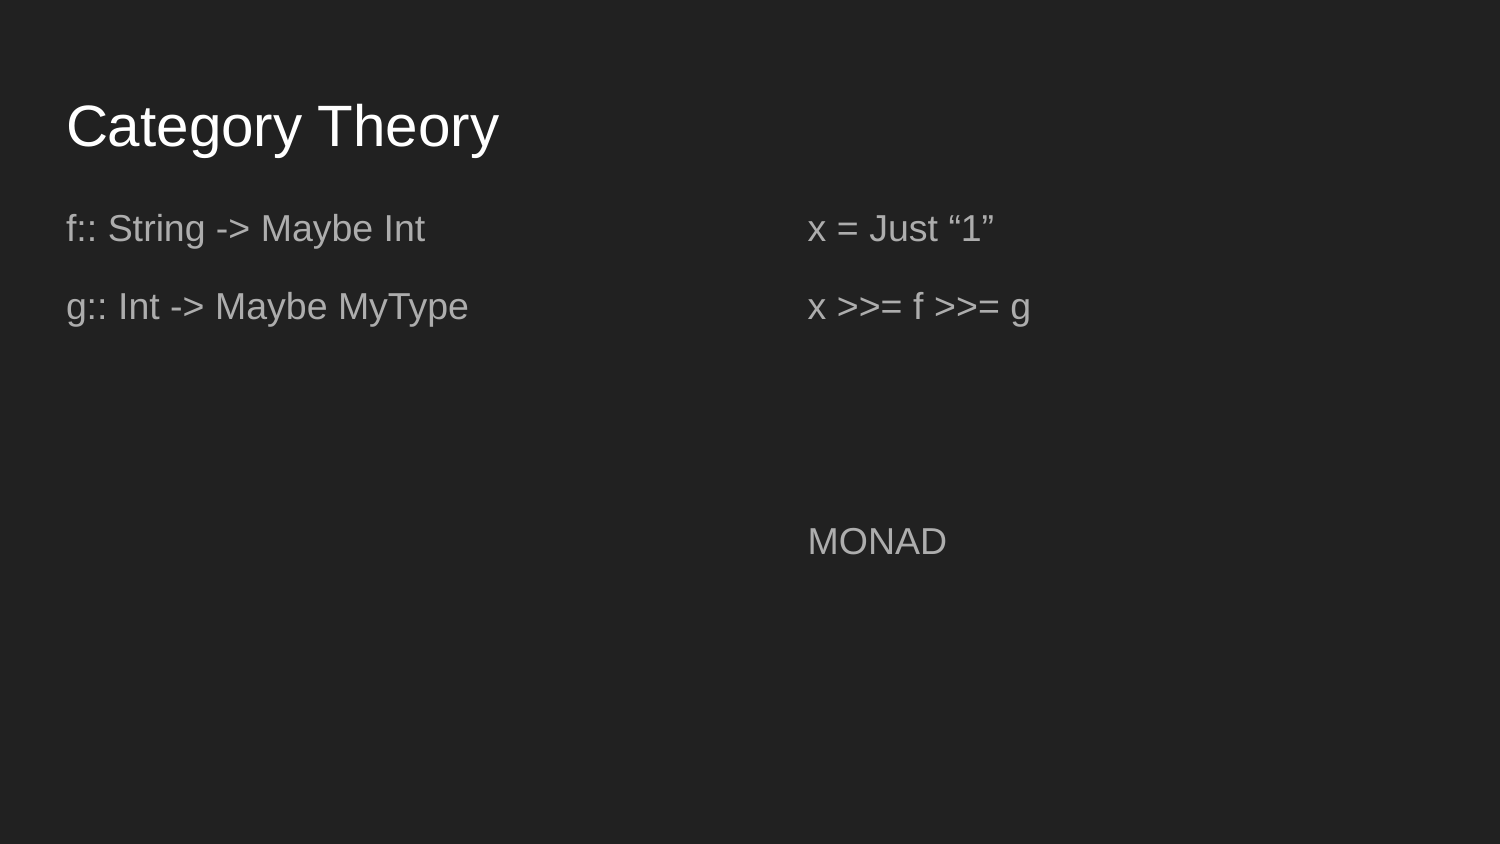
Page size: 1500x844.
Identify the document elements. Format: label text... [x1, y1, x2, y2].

list f:: String -> Maybe Int g:: Int -> Maybe MyType [51, 189, 708, 750]
list x = Just “1” x >>= f >>= g MONAD [792, 189, 1449, 750]
title Category Theory [51, 72, 1449, 167]
